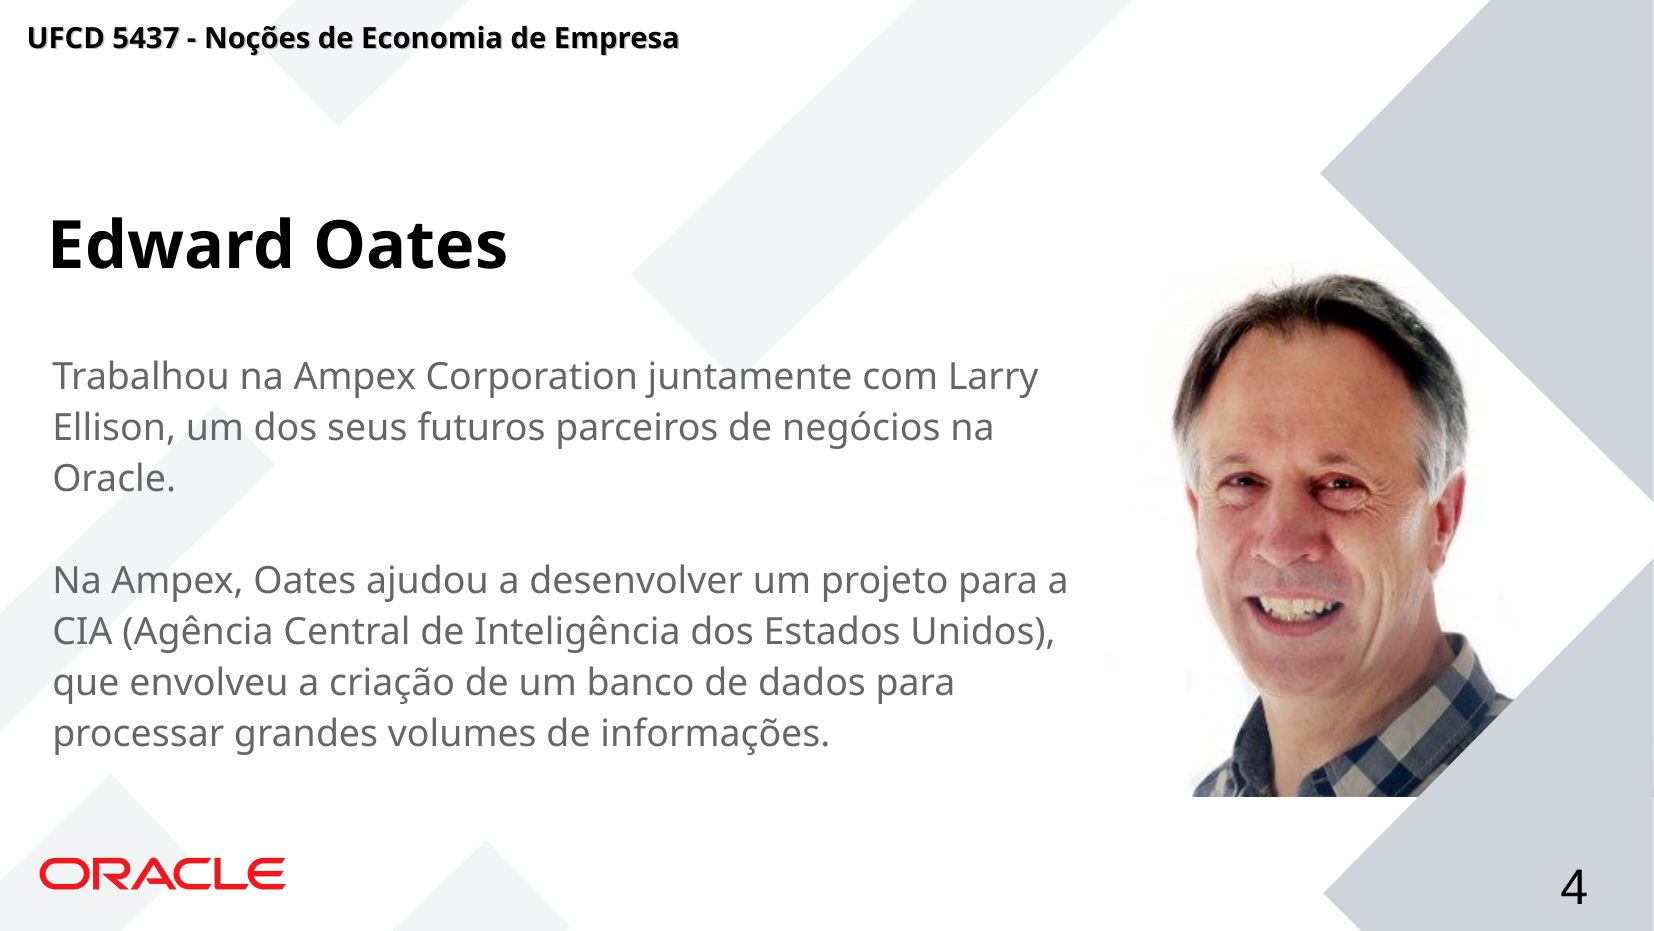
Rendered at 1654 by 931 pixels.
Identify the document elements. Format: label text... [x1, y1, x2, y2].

picture [37, 839, 288, 931]
text_box Trabalhou na Ampex Corporation juntamente com Larry Ellison, um dos seus futuros parceiros de negócios na Oracle. Na Ampex, Oates ajudou a desenvolver um projeto para a CIA (Agência Central de Inteligência dos Estados Unidos), que envolveu a criação de um banco de dados para processar grandes volumes de informações. [37, 342, 1088, 839]
picture [1033, 262, 1654, 797]
text_box Edward Oates [33, 189, 589, 296]
